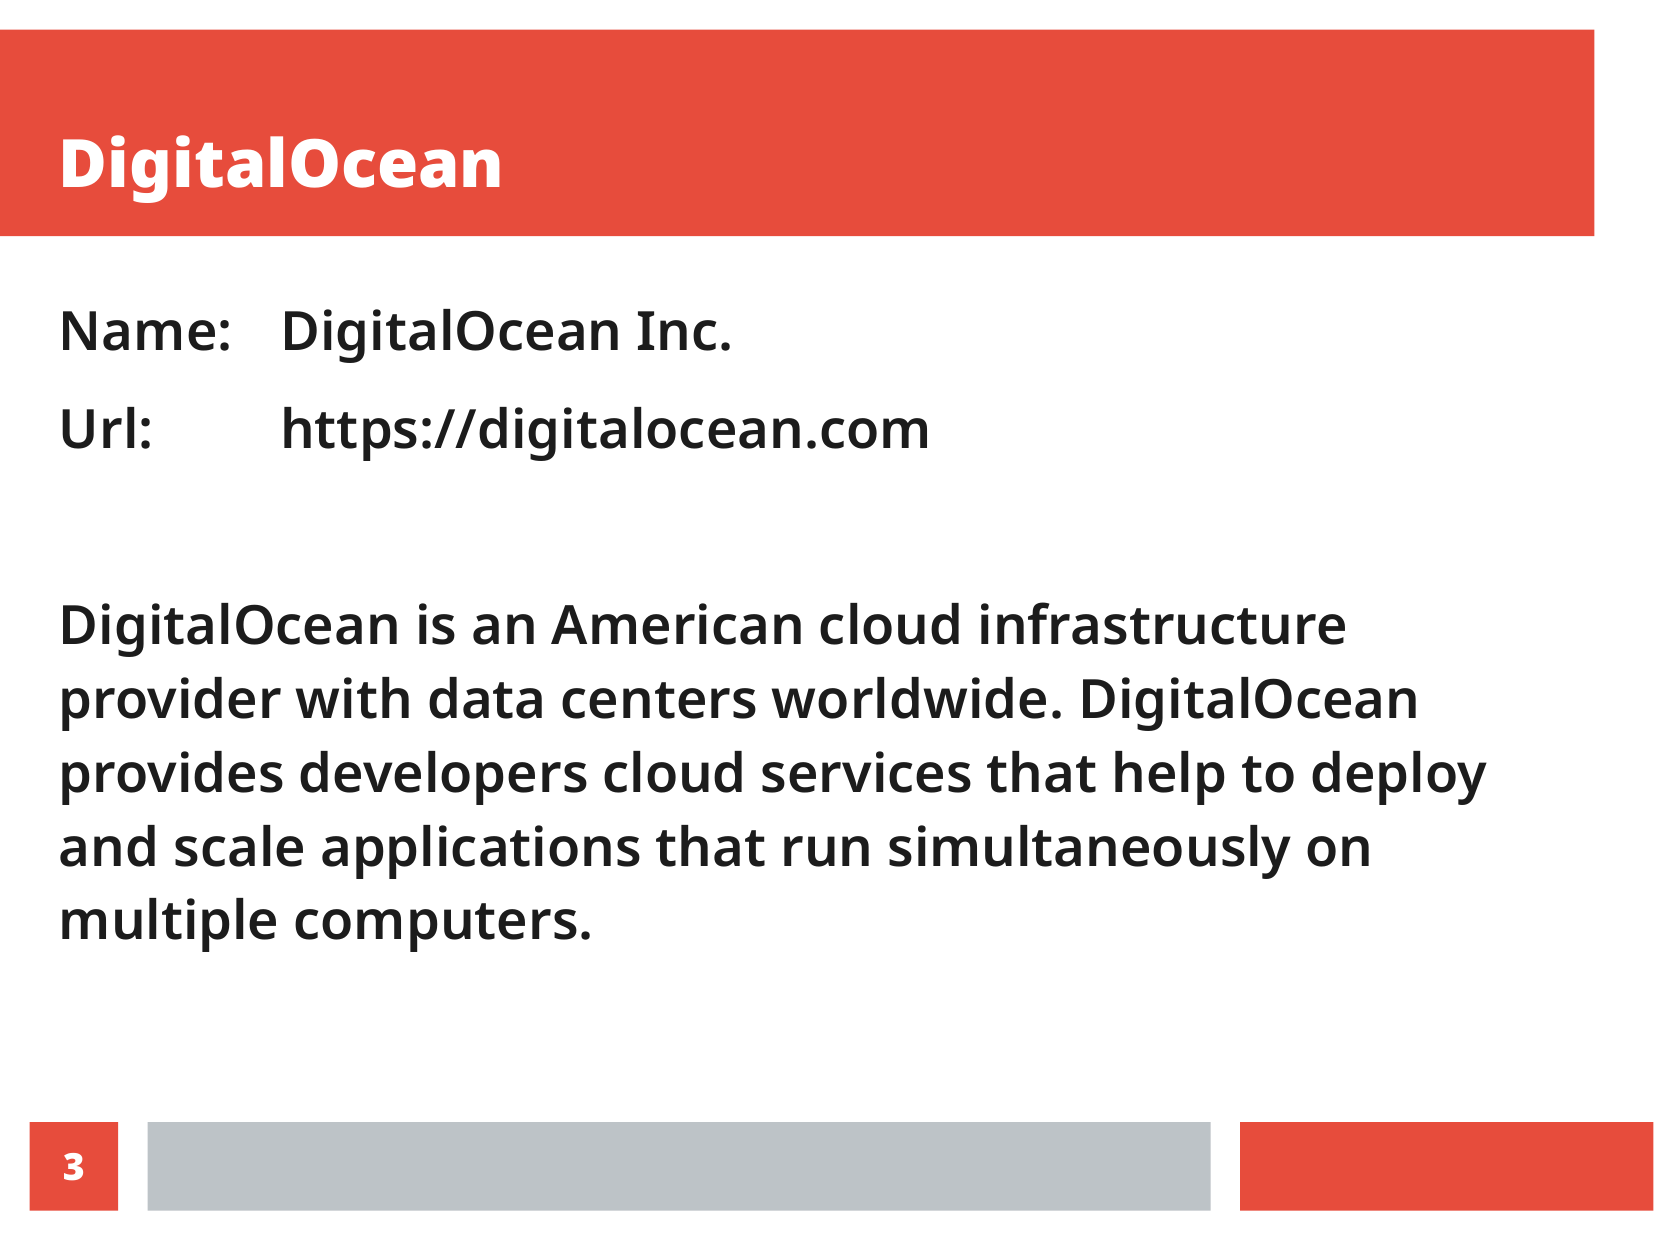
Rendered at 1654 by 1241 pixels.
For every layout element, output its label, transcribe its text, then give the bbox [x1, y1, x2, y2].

list Name: DigitalOcean Inc. Url: https://digitalocean.com DigitalOcean is an American cloud infrastructure provider with data centers worldwide. DigitalOcean provides developers cloud services that help to deploy and scale applications that run simultaneously on multiple computers. [59, 292, 1565, 1061]
title DigitalOcean [59, 59, 1595, 207]
